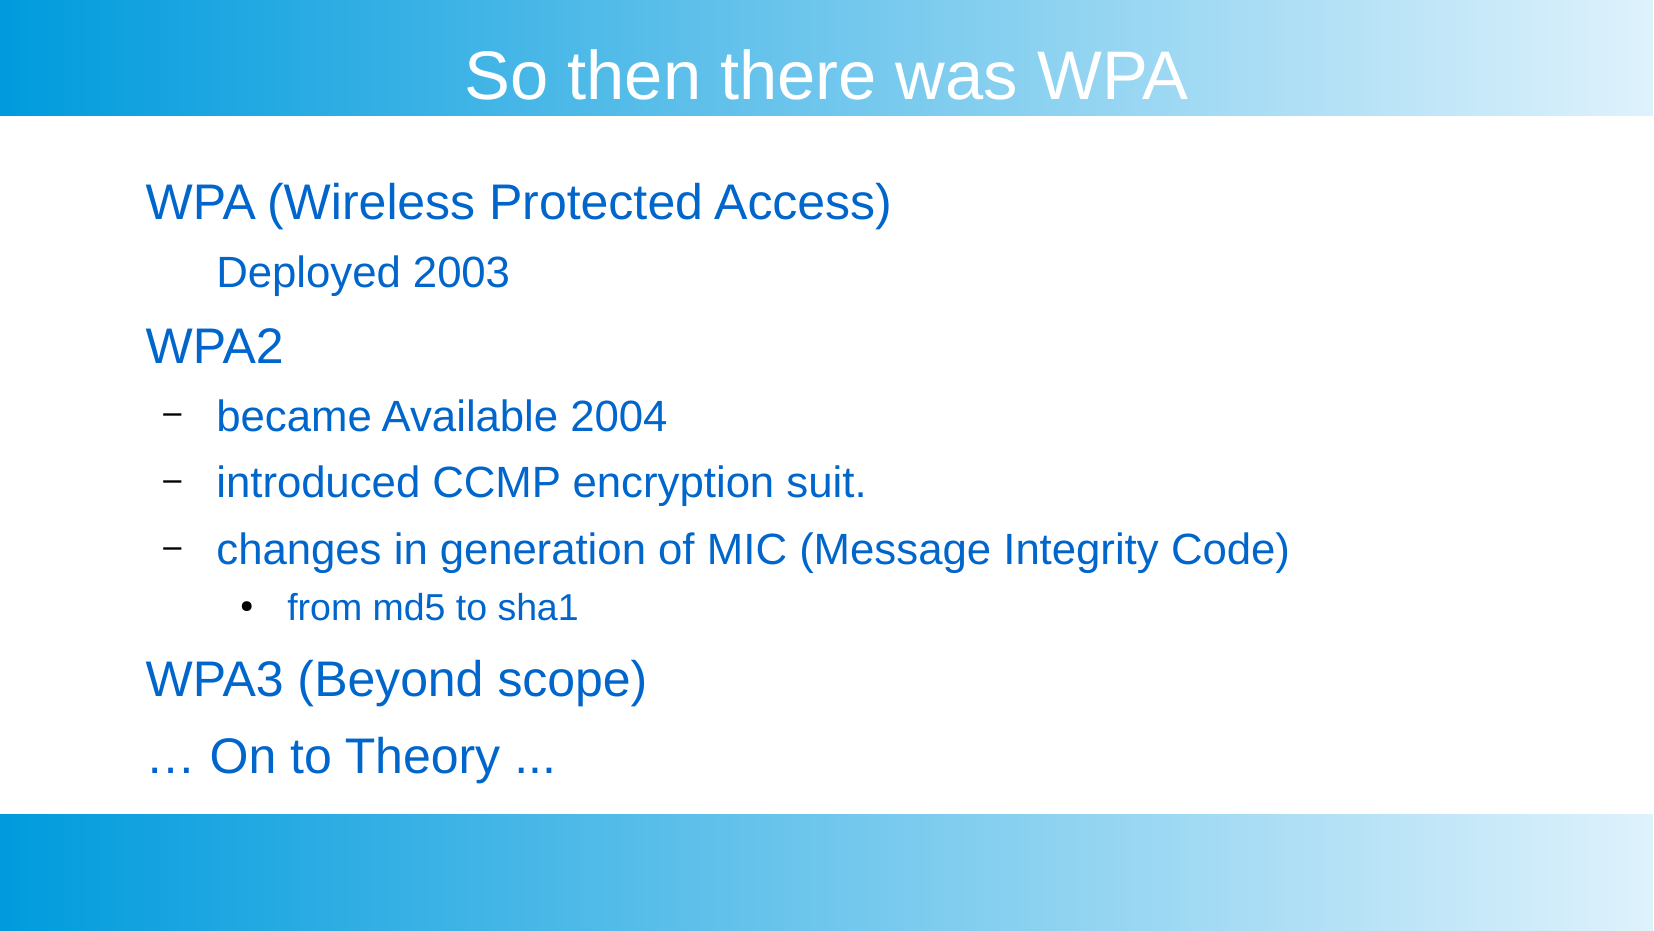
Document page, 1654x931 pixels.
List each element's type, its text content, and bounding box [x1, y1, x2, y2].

title So then there was WPA [82, 37, 1571, 116]
list WPA (Wireless Protected Access) Deployed 2003 WPA2 became Available 2004 introduced CCMP encryption suit. changes in generation of MIC (Message Integrity Code) from md5 to sha1 WPA3 (Beyond scope) … On to Theory ... [74, 174, 1563, 714]
